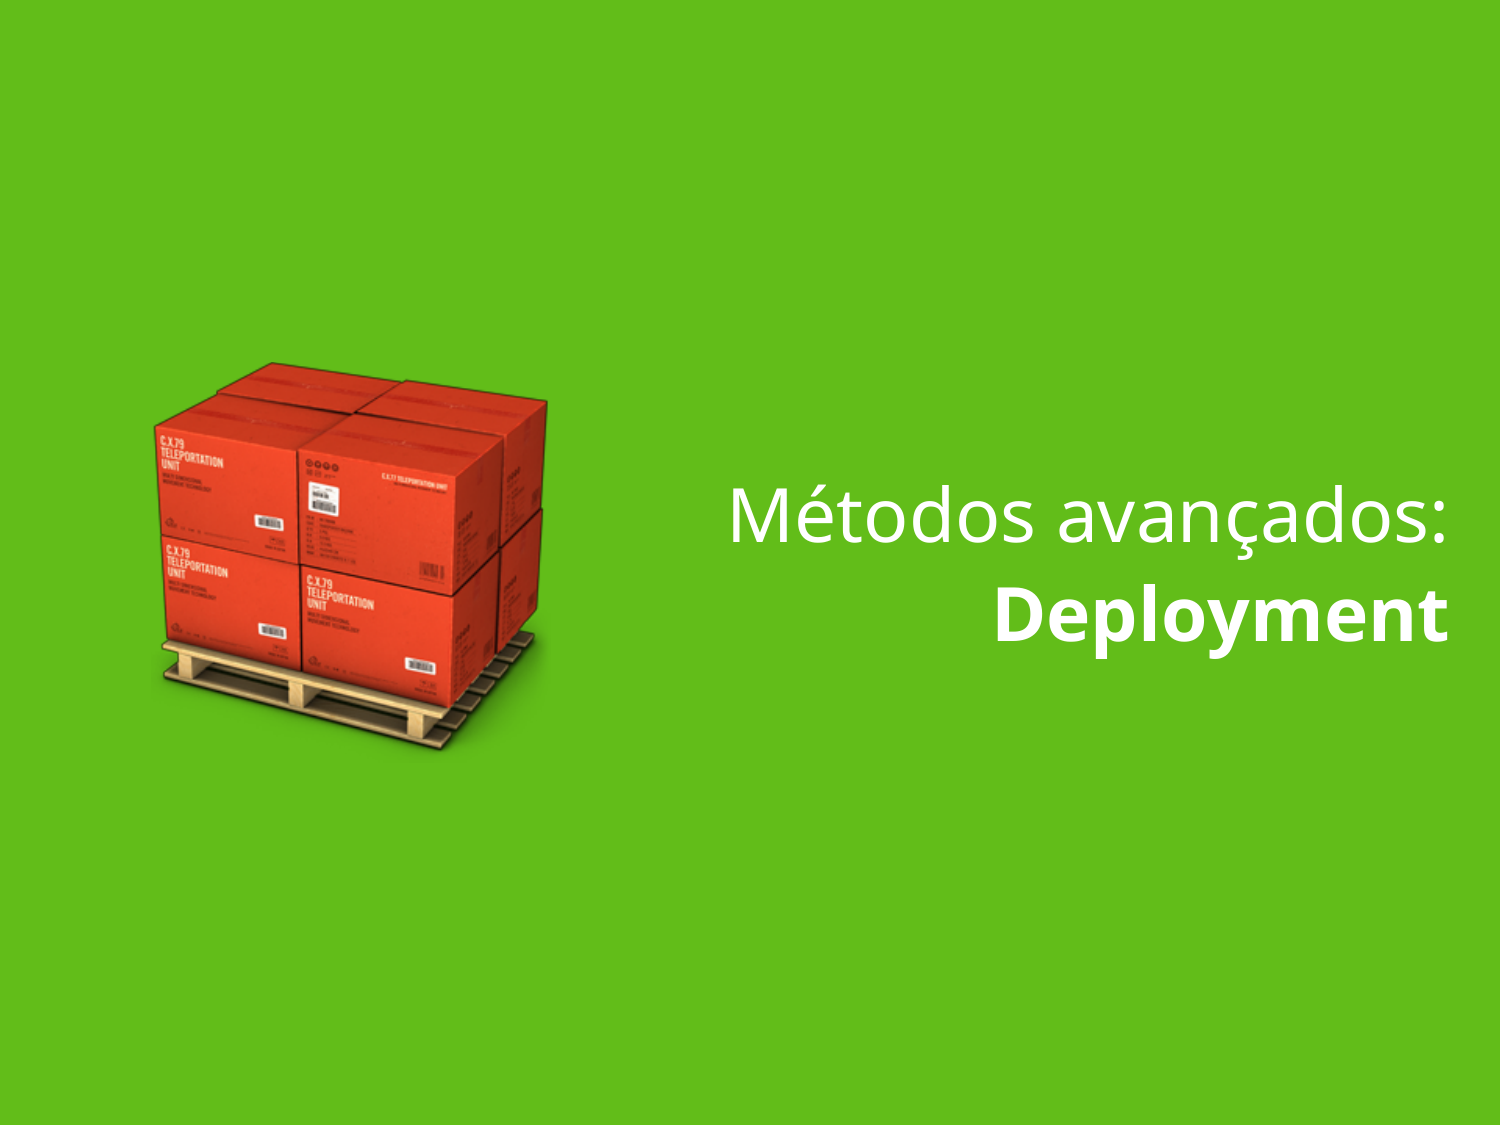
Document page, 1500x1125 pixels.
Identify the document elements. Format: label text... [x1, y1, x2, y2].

title Métodos avançados: Deployment [551, 468, 1451, 657]
picture [151, 362, 551, 763]
